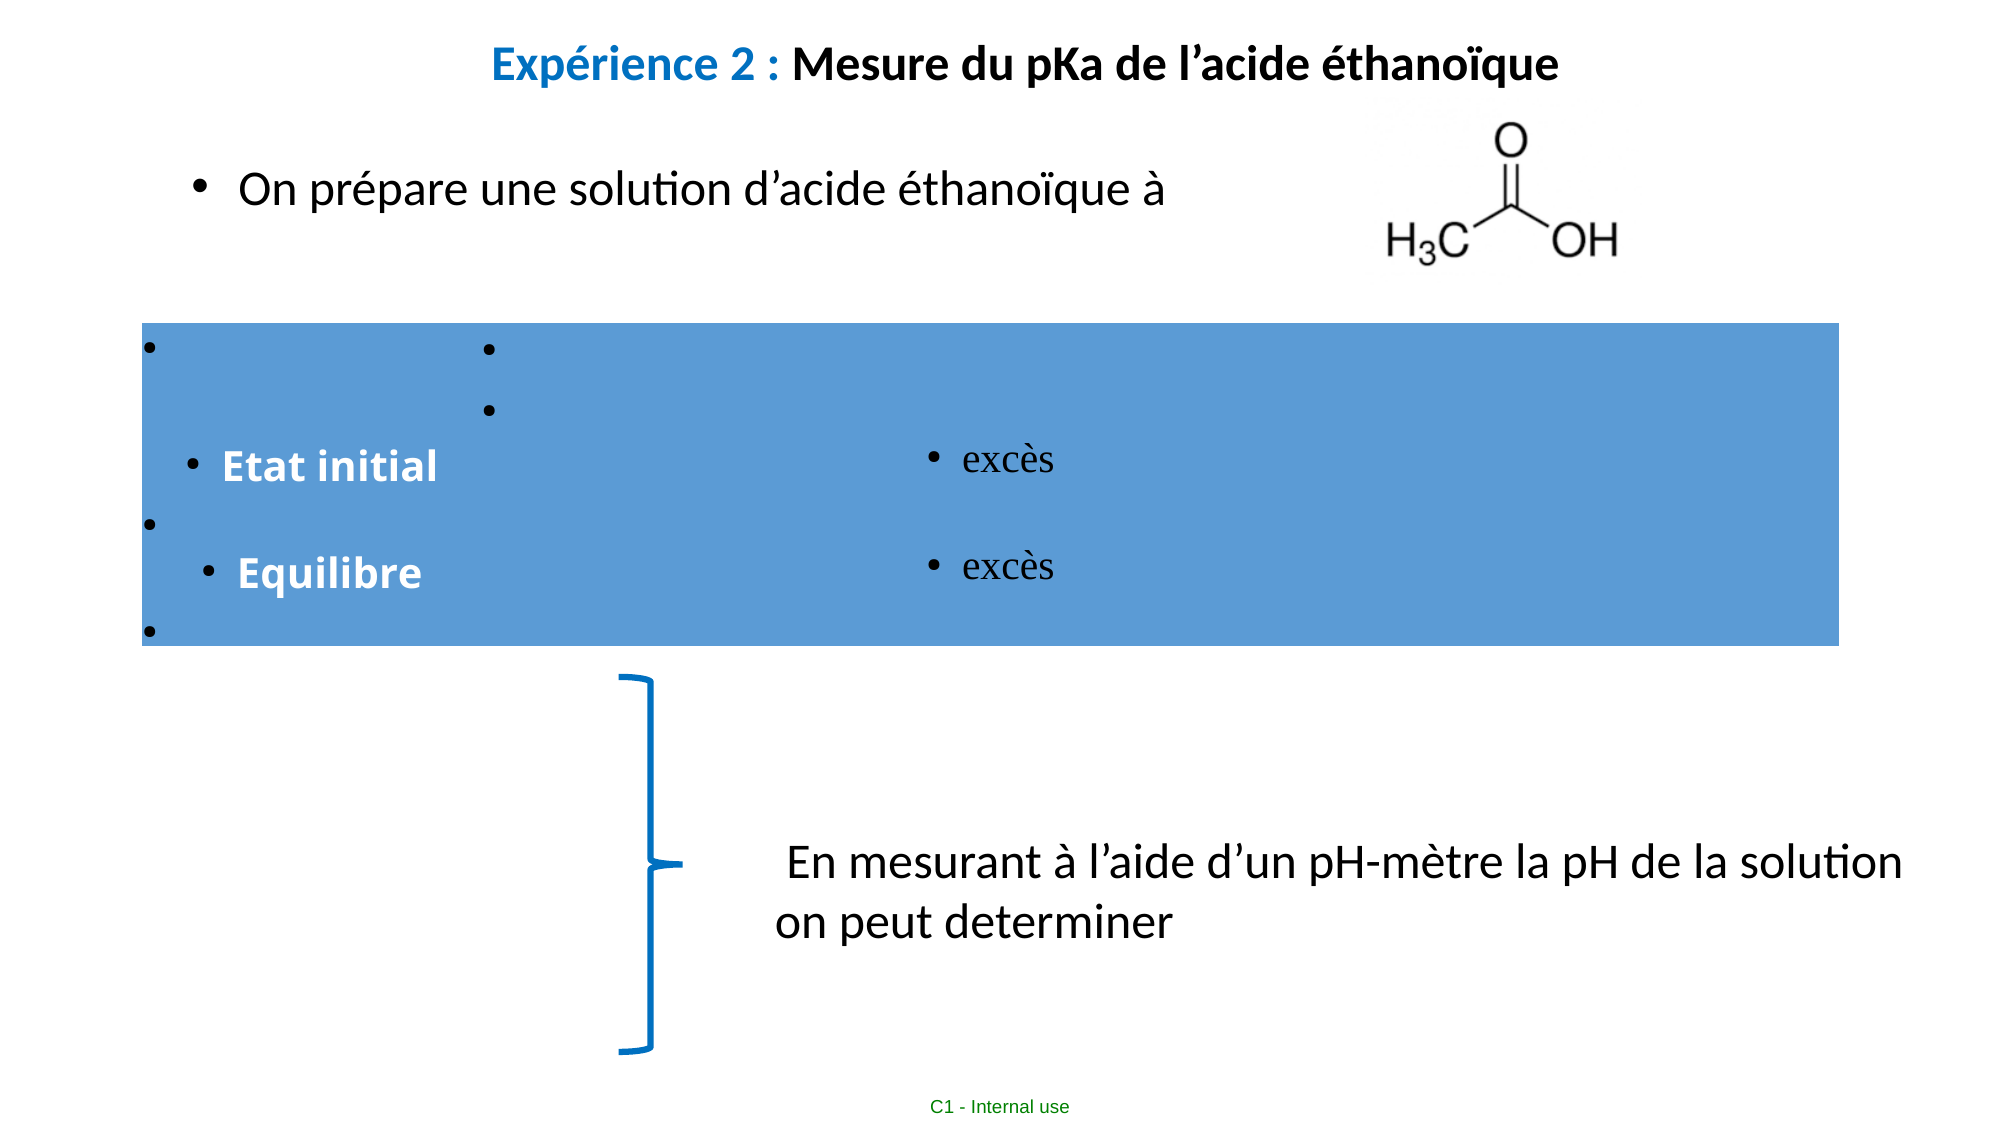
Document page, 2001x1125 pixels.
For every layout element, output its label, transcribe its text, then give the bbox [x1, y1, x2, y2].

table_cell excès [821, 432, 1161, 539]
table_cell [1161, 432, 1500, 539]
picture [1365, 99, 1642, 323]
table_cell [1500, 432, 1839, 539]
table_header [482, 323, 1839, 432]
table_cell [1500, 539, 1839, 646]
text_box En mesurant à l’aide d’un pH-mètre la pH de la solution on peut determiner [774, 829, 1948, 951]
table_cell Equilibre [142, 539, 482, 646]
table_header [142, 323, 482, 432]
table_cell [482, 432, 821, 539]
text_box On prépare une solution d’acide éthanoïque à [176, 147, 1220, 284]
table_cell excès [821, 539, 1161, 646]
table_cell [1161, 539, 1500, 646]
text_box Expérience 2 : Mesure du pKa de l’acide éthanoïque [82, 23, 1970, 99]
table_cell [482, 539, 821, 646]
table_cell Etat initial [142, 432, 482, 539]
